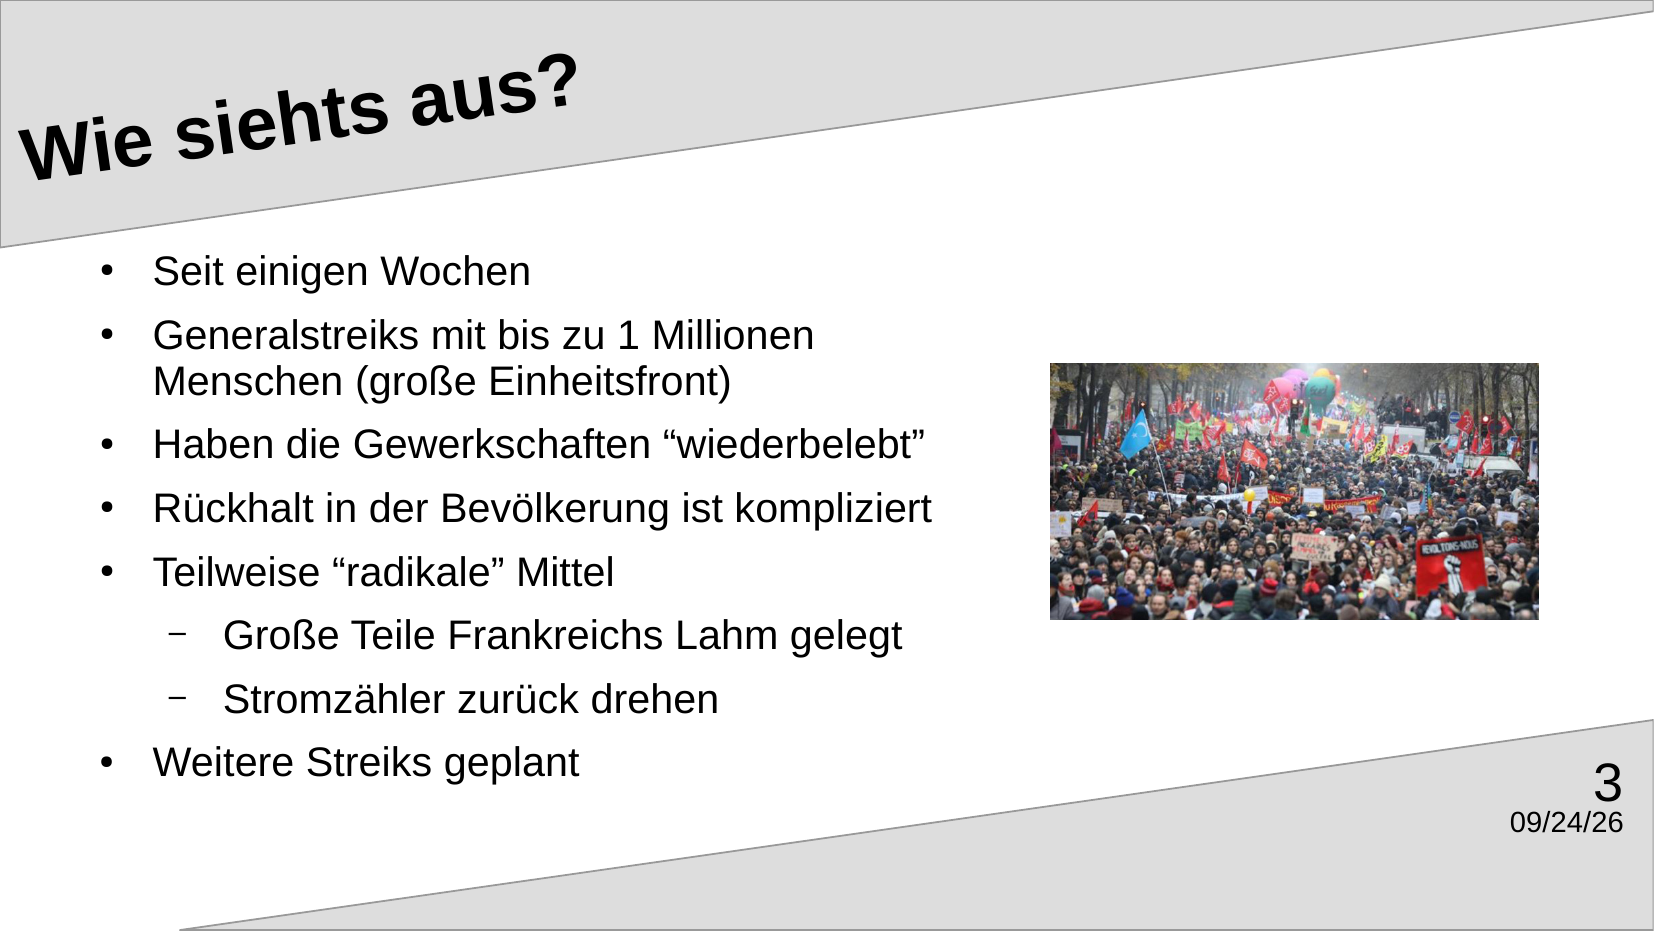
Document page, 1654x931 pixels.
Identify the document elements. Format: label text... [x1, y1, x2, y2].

picture [1050, 363, 1539, 620]
title Wie siehts aus? [11, 0, 1496, 235]
list Seit einigen Wochen Generalstreiks mit bis zu 1 Millionen Menschen (große Einheitsfront) Haben die Gewerkschaften “wiederbelebt” Rückhalt in der Bevölkerung ist kompliziert Teilweise “radikale” Mittel Große Teile Frankreichs Lahm gelegt Stromzähler zurück drehen Weitere Streiks geplant [82, 248, 1013, 789]
